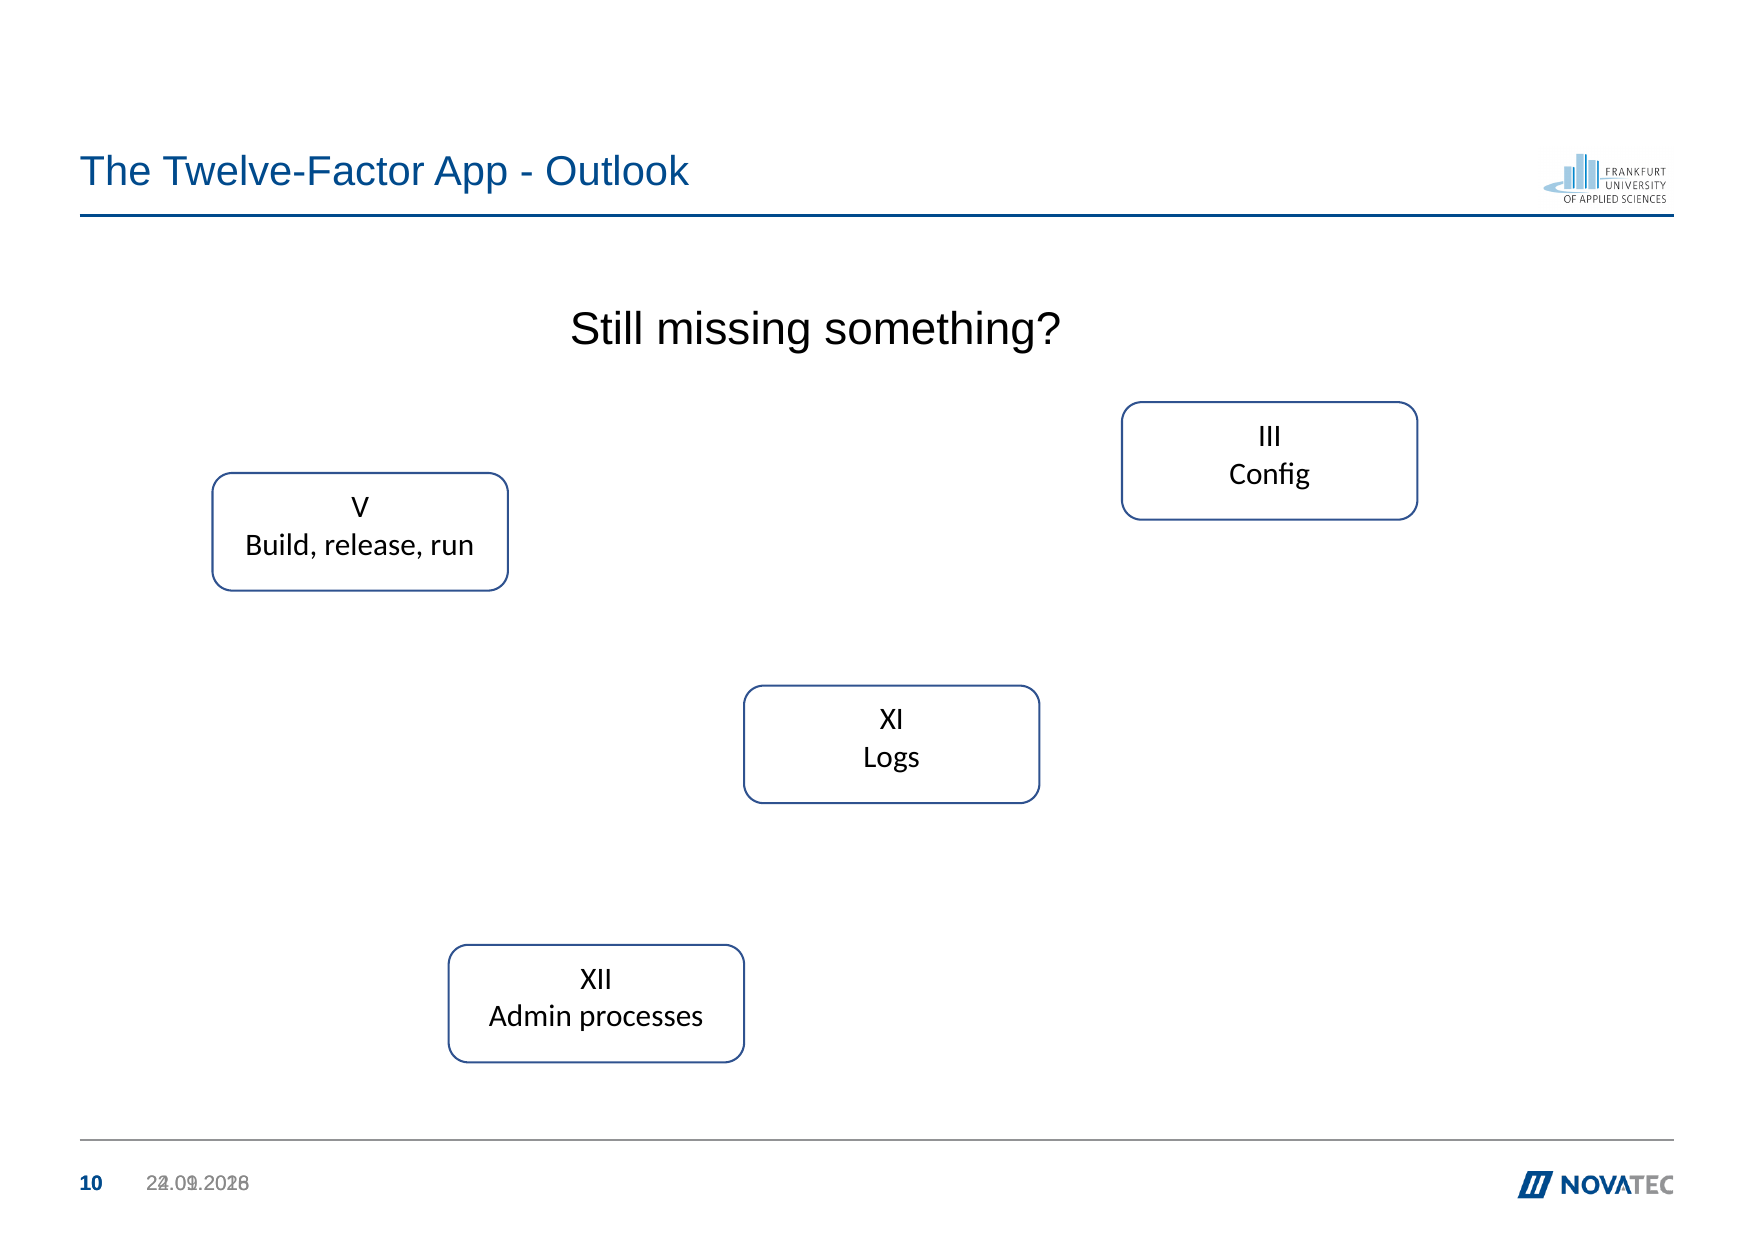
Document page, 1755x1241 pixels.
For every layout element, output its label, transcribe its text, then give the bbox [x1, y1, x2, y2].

text_box Still missing something? [555, 295, 1111, 362]
text_box <number> [79, 1149, 139, 1216]
title The Twelve-Factor App - Outlook [79, 41, 1675, 241]
text_box III Config [1121, 402, 1418, 520]
text_box XII Admin processes [448, 944, 745, 1063]
picture [1517, 1171, 1674, 1200]
text_box 22.01.2018 [146, 1149, 276, 1216]
text_box V Build, release, run [212, 473, 508, 591]
text_box XI Logs [744, 685, 1040, 804]
picture [1538, 146, 1674, 213]
